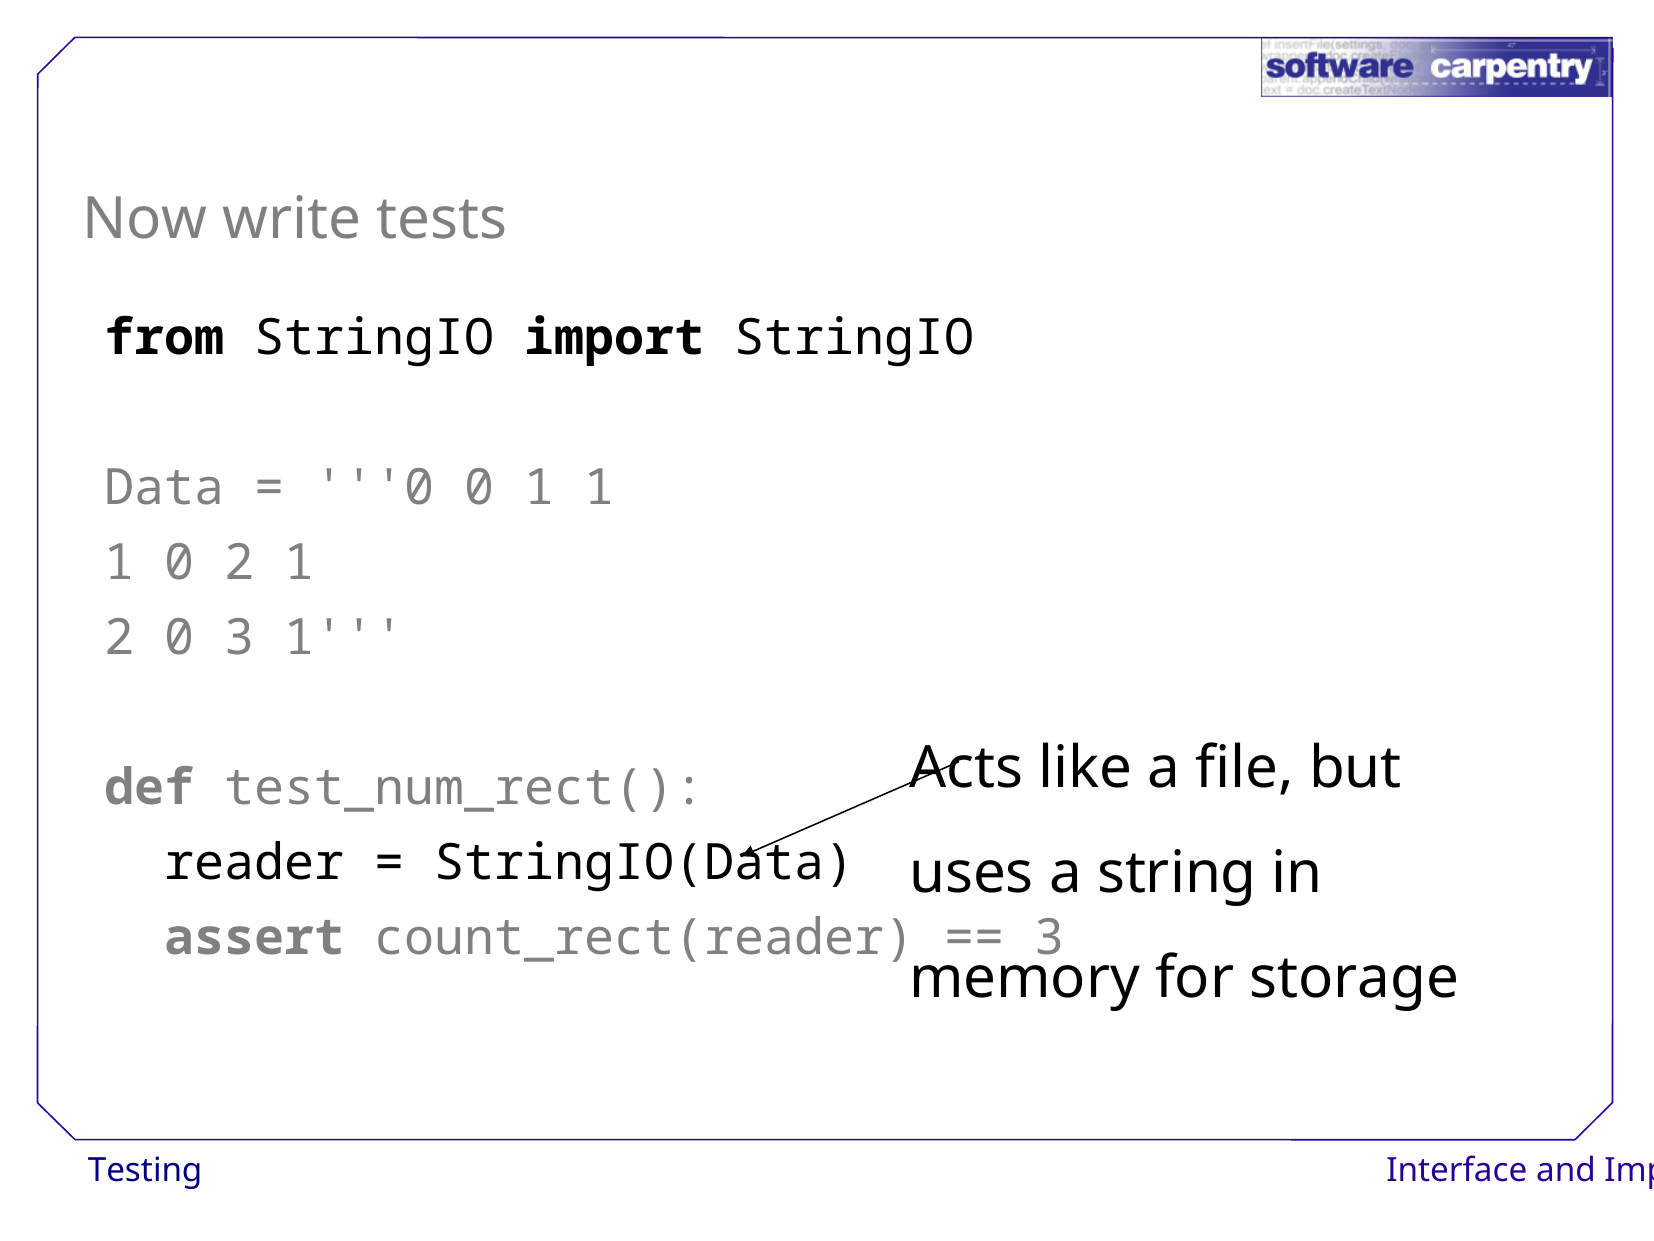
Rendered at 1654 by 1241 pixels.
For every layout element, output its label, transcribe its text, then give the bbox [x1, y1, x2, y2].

text_box Now write tests [67, 138, 673, 259]
text_box from StringIO import StringIO Data = '''0 0 1 1 1 0 2 1 2 0 3 1''' def test_num_rect(): reader = StringIO(Data) assert count_rect(reader) == 3 [89, 282, 1340, 1024]
picture [1261, 39, 1613, 97]
text_box Acts like a file, but uses a string in memory for storage [1340, 686, 1625, 1017]
